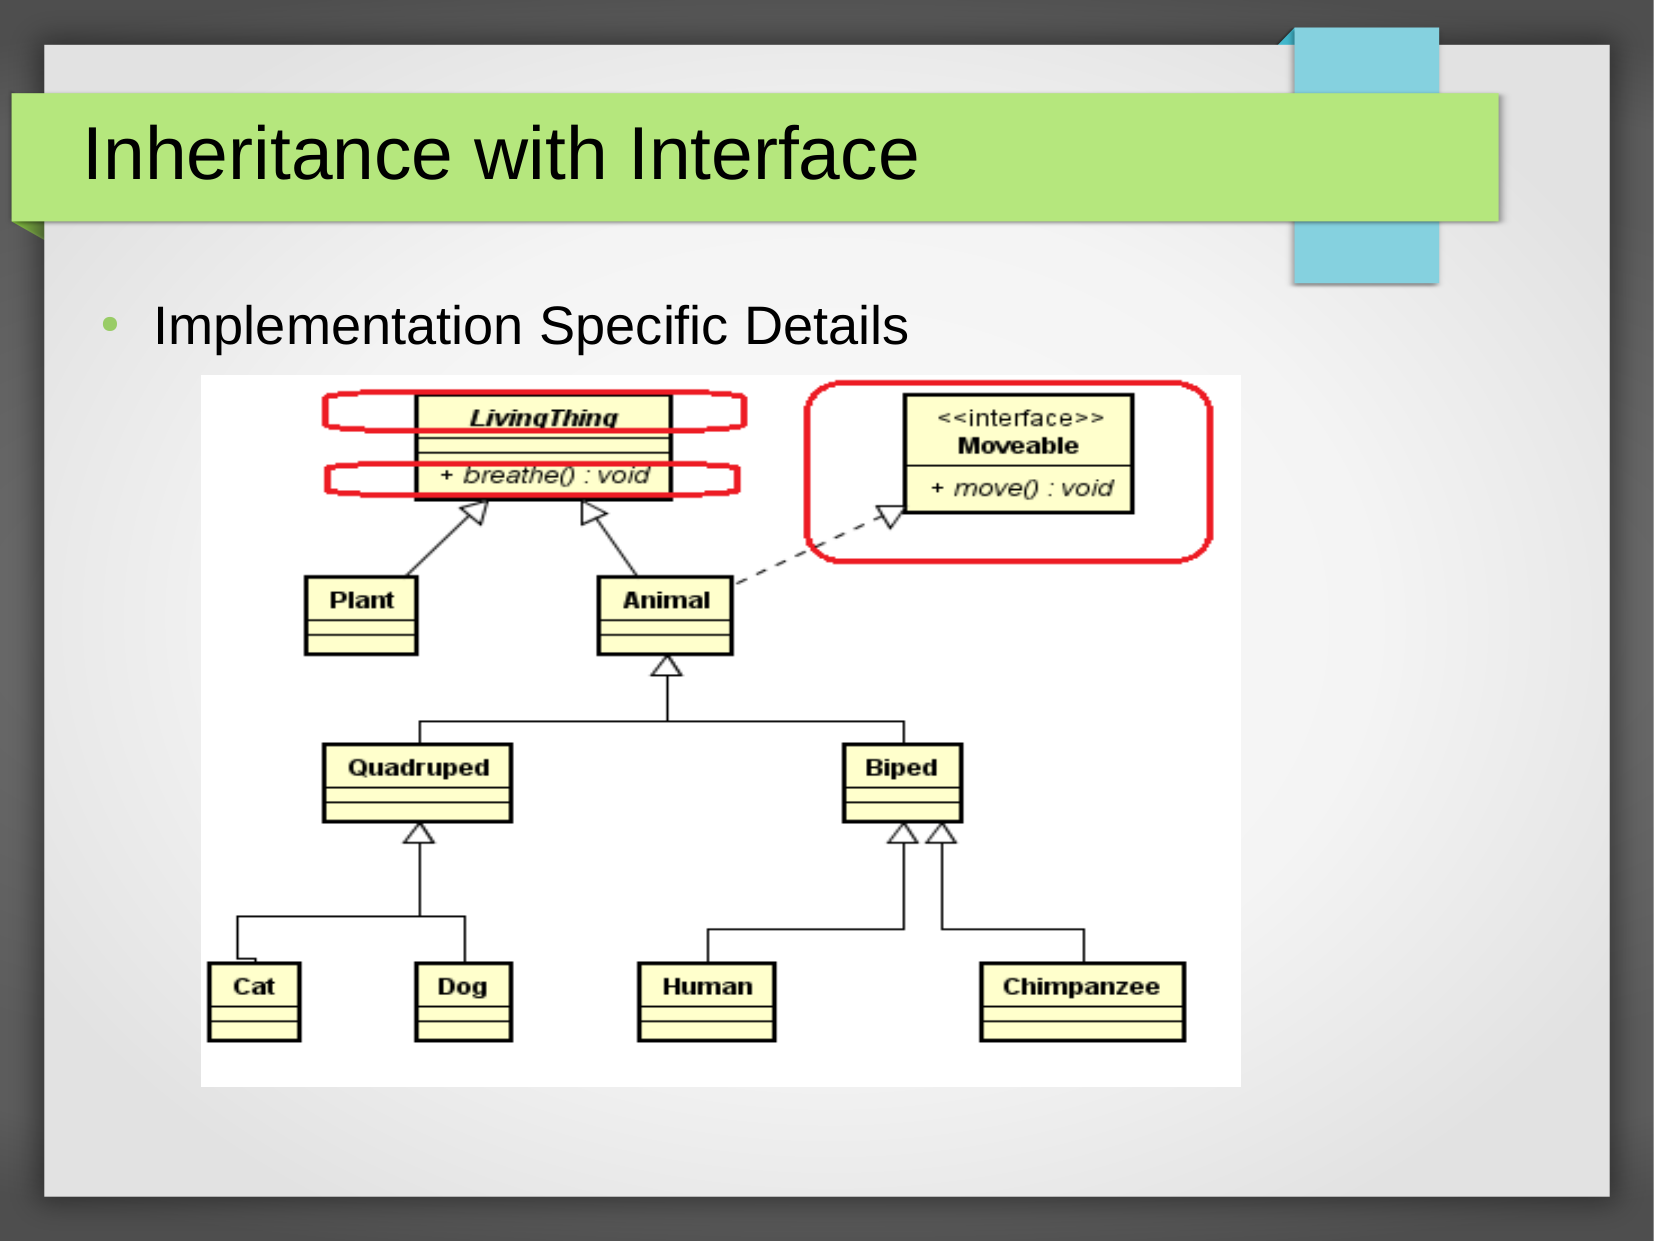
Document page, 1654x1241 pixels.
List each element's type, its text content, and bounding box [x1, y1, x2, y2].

list Implementation Specific Details [82, 295, 1571, 1015]
title Inheritance with Interface [82, 94, 1264, 213]
picture [0, 0, 1654, 1241]
